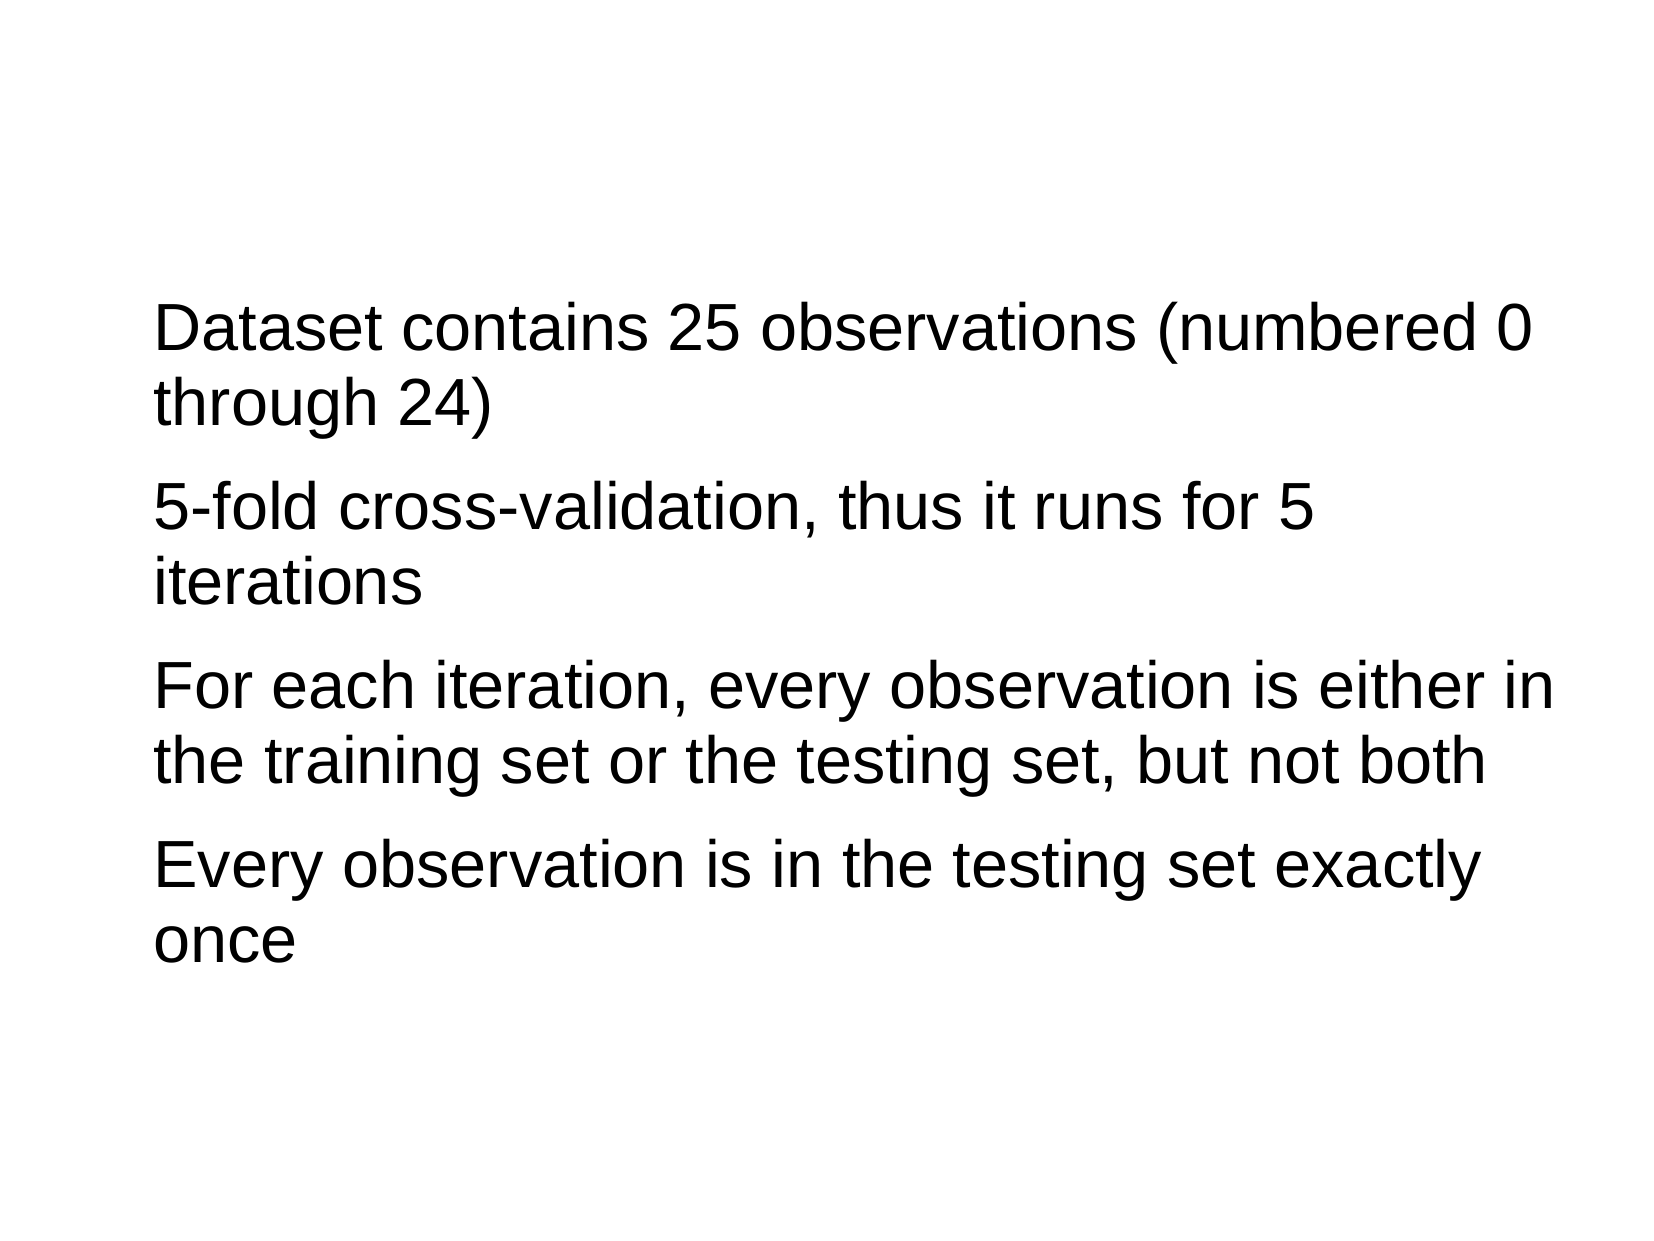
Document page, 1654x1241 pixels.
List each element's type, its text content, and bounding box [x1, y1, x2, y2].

list Dataset contains 25 observations (numbered 0 through 24) 5-fold cross-validation, thus it runs for 5 iterations For each iteration, every observation is either in the training set or the testing set, but not both Every observation is in the testing set exactly once [82, 290, 1571, 1010]
